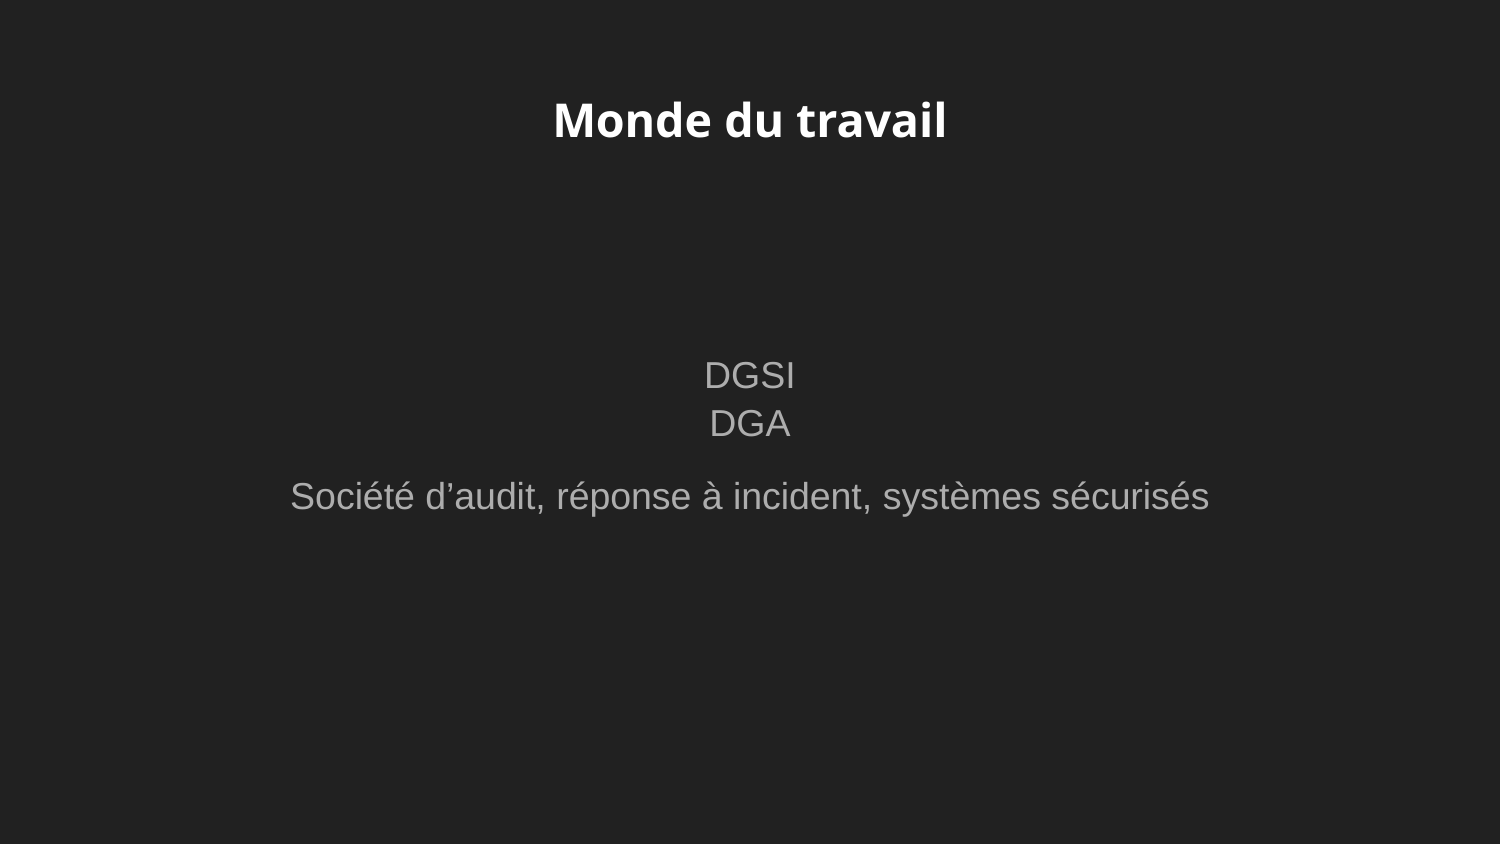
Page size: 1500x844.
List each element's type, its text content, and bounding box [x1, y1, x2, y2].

title Monde du travail [51, 72, 1449, 167]
list DGSI DGA Société d’audit, réponse à incident, systèmes sécurisés [51, 189, 1449, 750]
